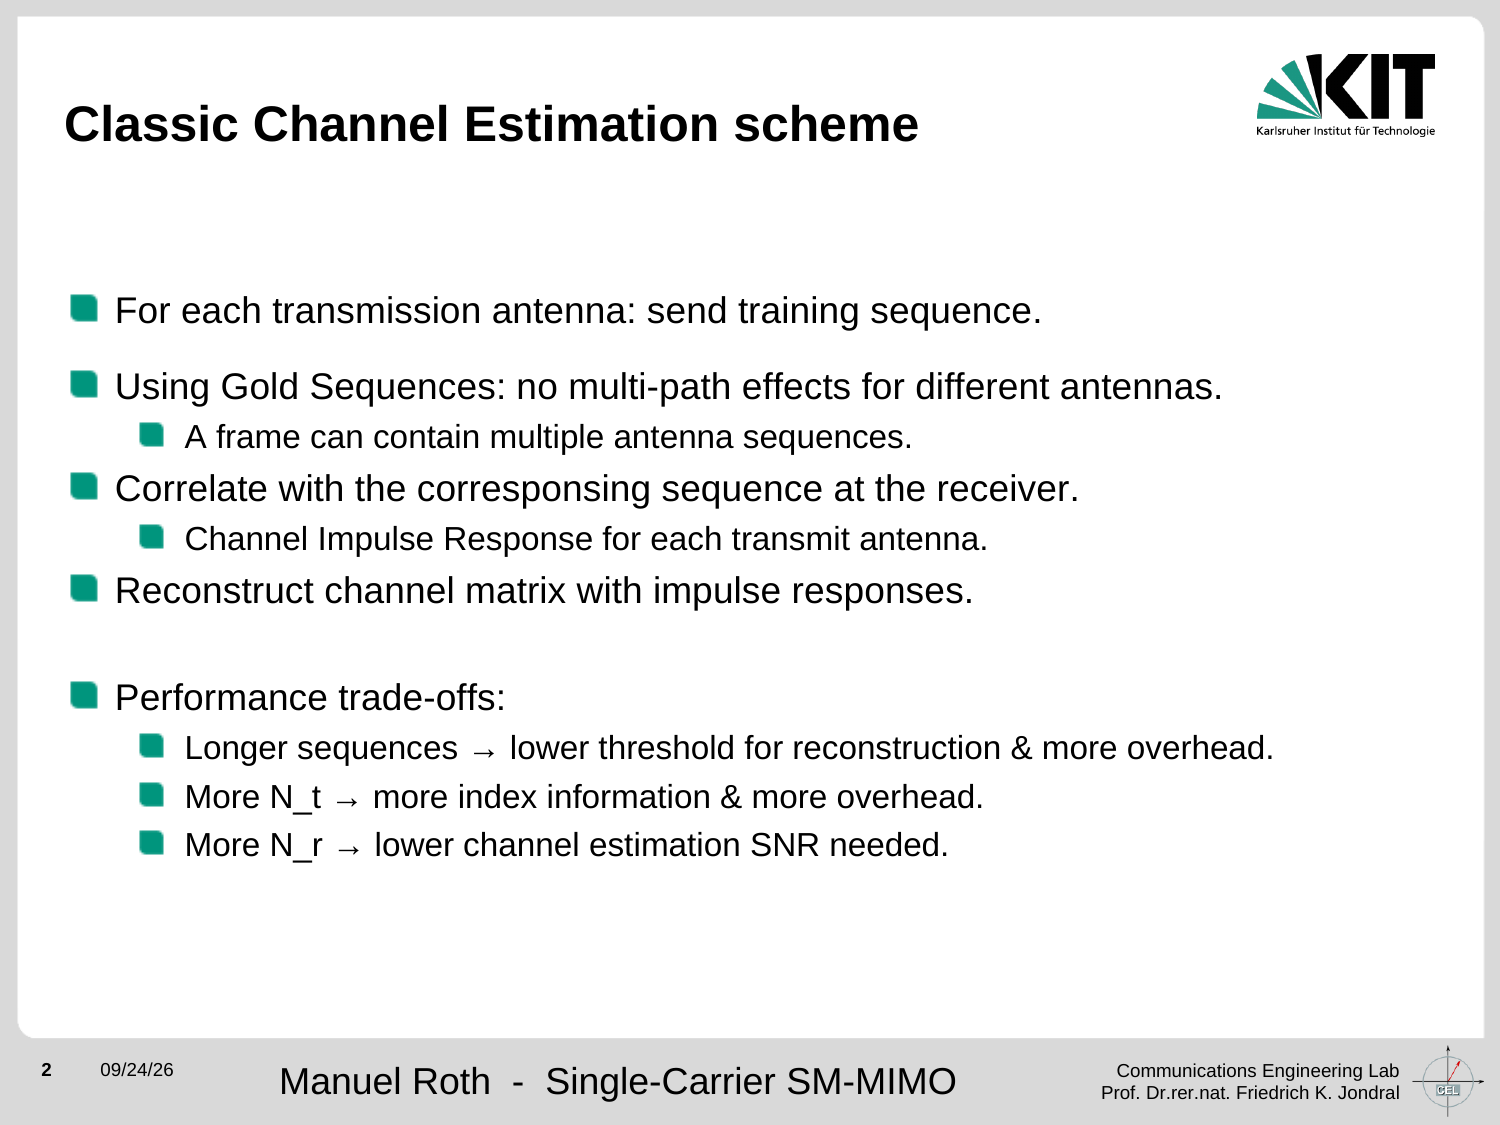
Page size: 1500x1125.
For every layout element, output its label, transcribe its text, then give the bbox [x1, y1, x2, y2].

list For each transmission antenna: send training sequence. Using Gold Sequences: no multi-path effects for different antennas. A frame can contain multiple antenna sequences. Correlate with the corresponsing sequence at the receiver. Channel Impulse Response for each transmit antenna. Reconstruct channel matrix with impulse responses. Performance trade-offs: Longer sequences → lower threshold for reconstruction & more overhead. More N_t → more index information & more overhead. More N_r → lower channel estimation SNR needed. [69, 210, 1441, 871]
picture [0, 0, 1500, 1125]
title Classic Channel Estimation scheme [64, 59, 1198, 152]
